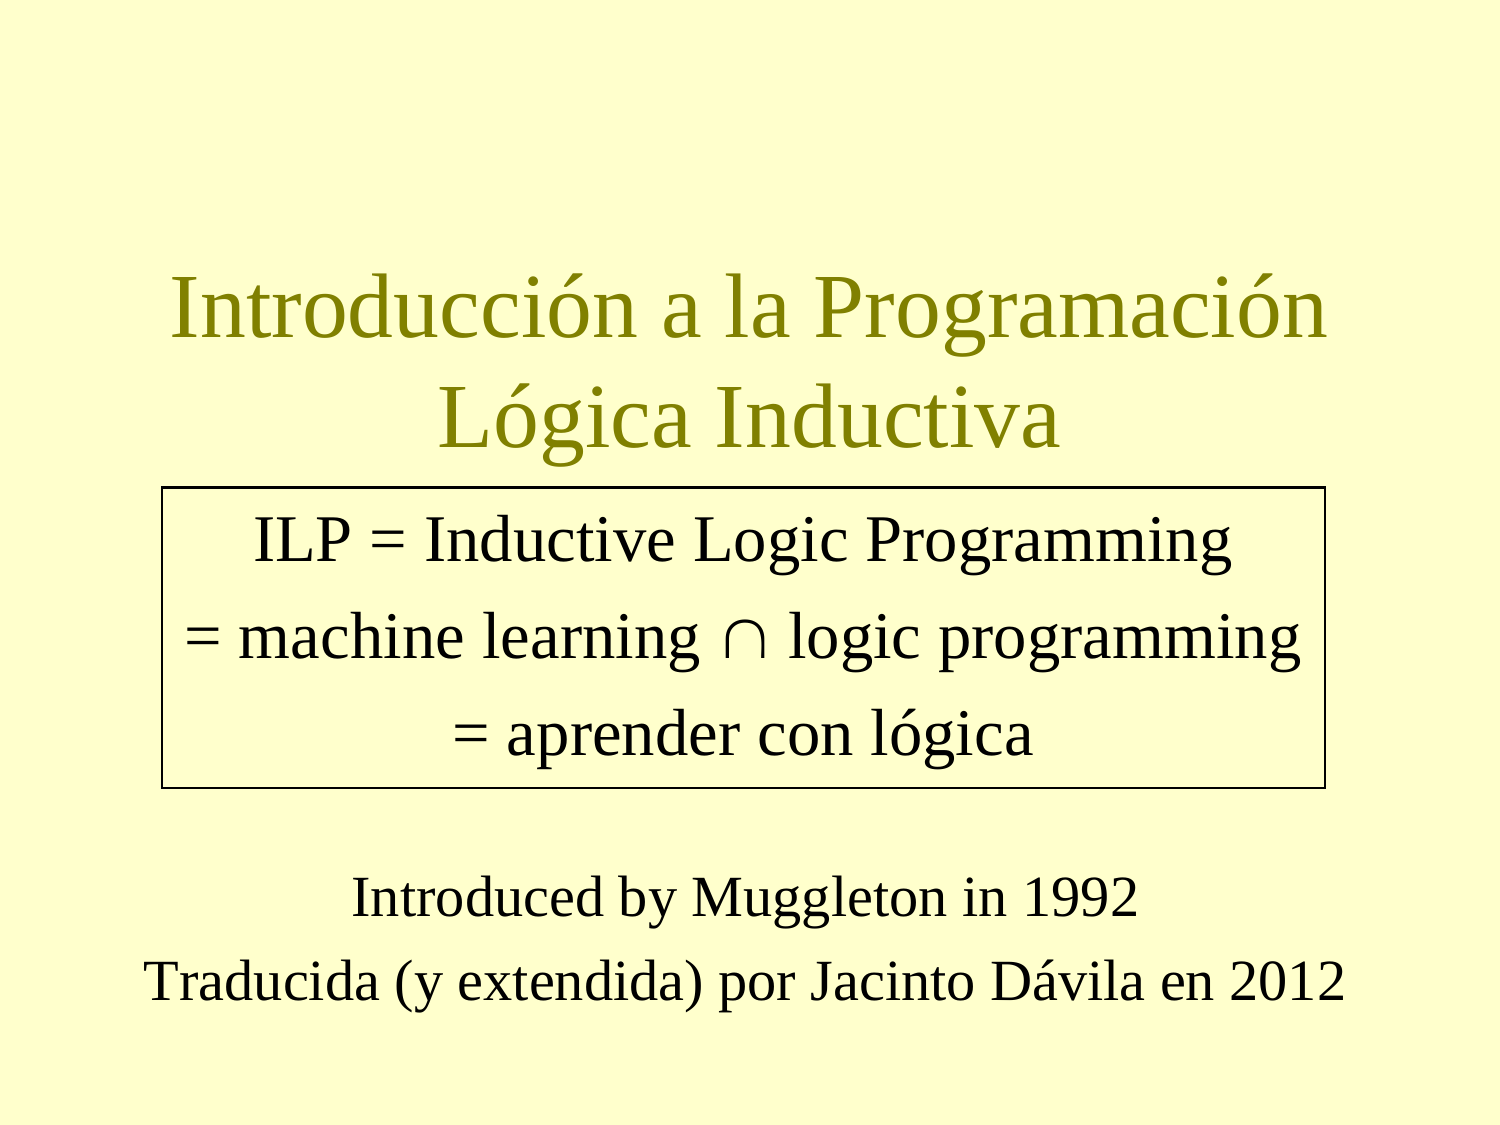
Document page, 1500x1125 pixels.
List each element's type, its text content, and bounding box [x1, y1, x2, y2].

subtitle ILP = Inductive Logic Programming = machine learning  logic programming = aprender con lógica [162, 487, 1325, 788]
title Introducción a la Programación Lógica Inductiva [112, 238, 1388, 474]
text_box Introduced by Muggleton in 1992 Traducida (y extendida) por Jacinto Dávila en 2012 [129, 850, 1363, 1021]
